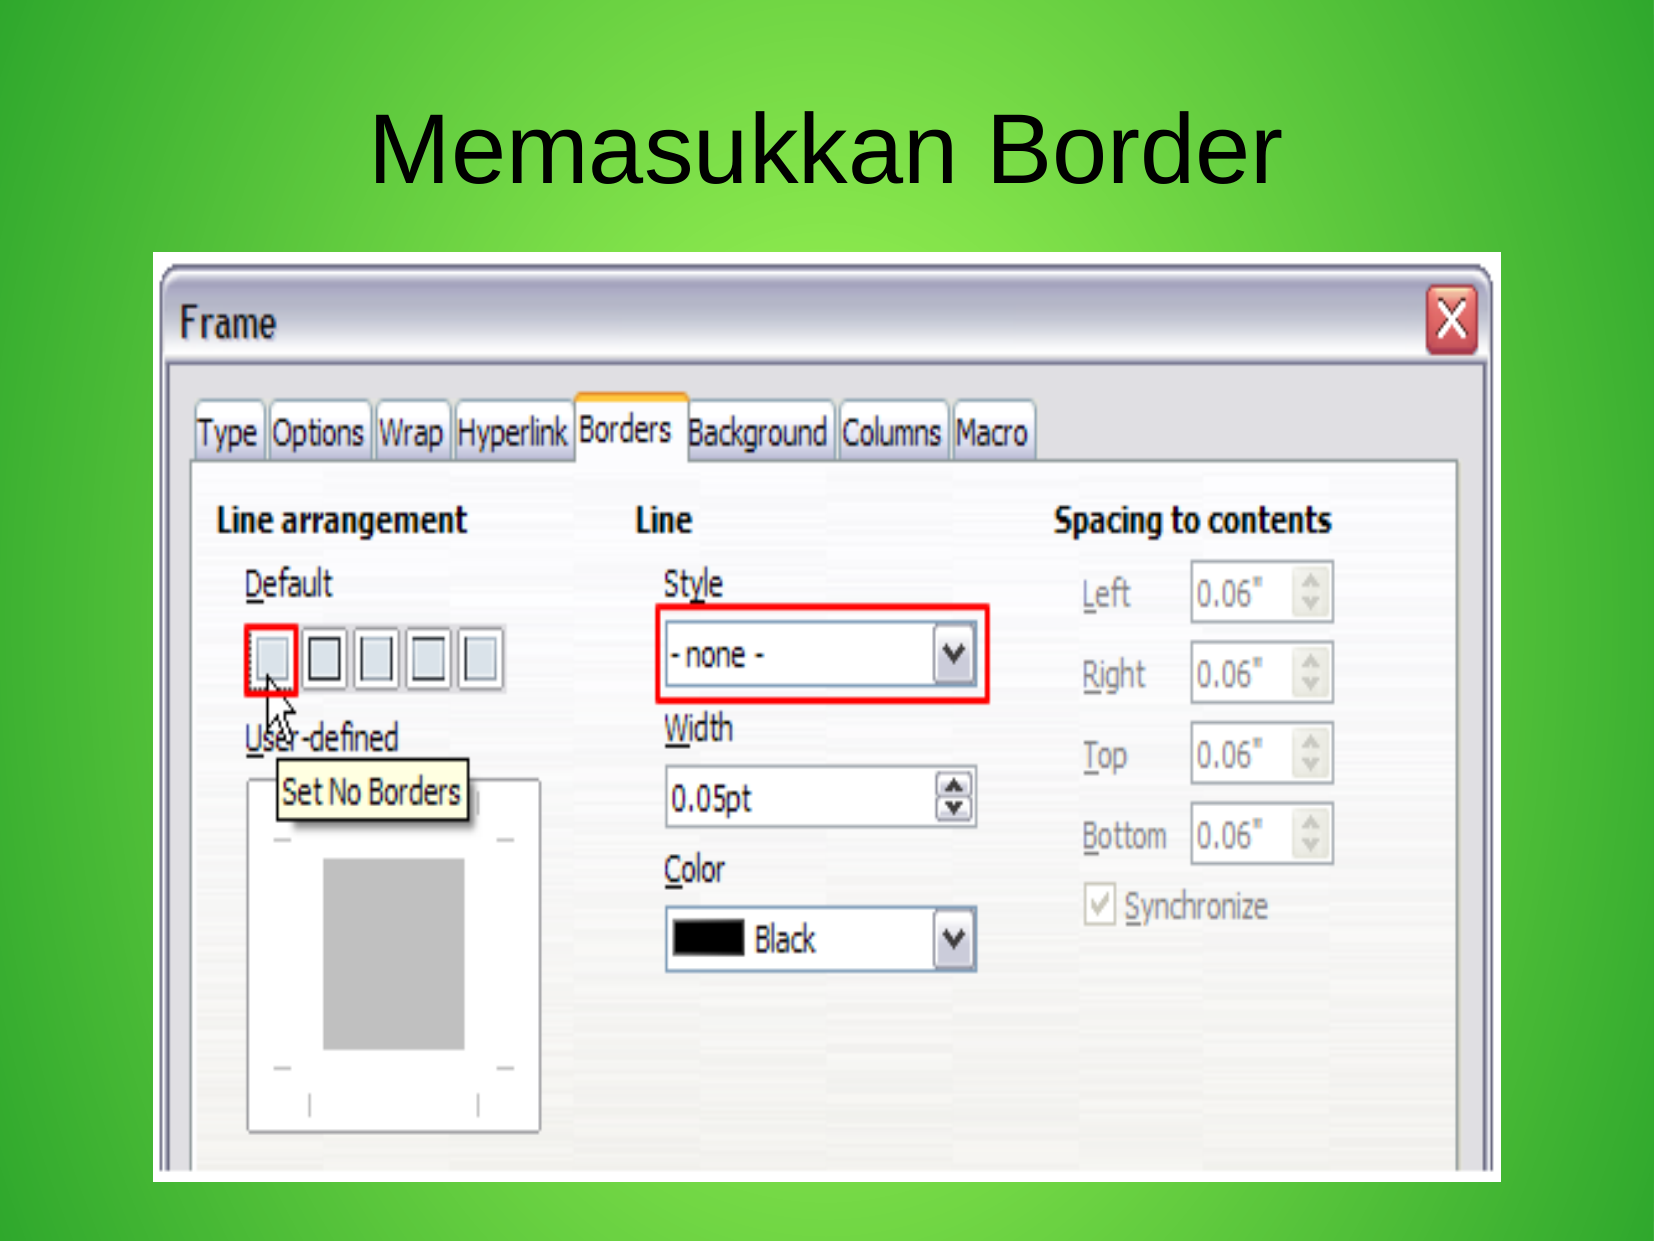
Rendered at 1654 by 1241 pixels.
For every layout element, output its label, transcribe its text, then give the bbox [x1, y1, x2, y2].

picture [153, 252, 1501, 1182]
title Memasukkan Border [82, 47, 1571, 252]
